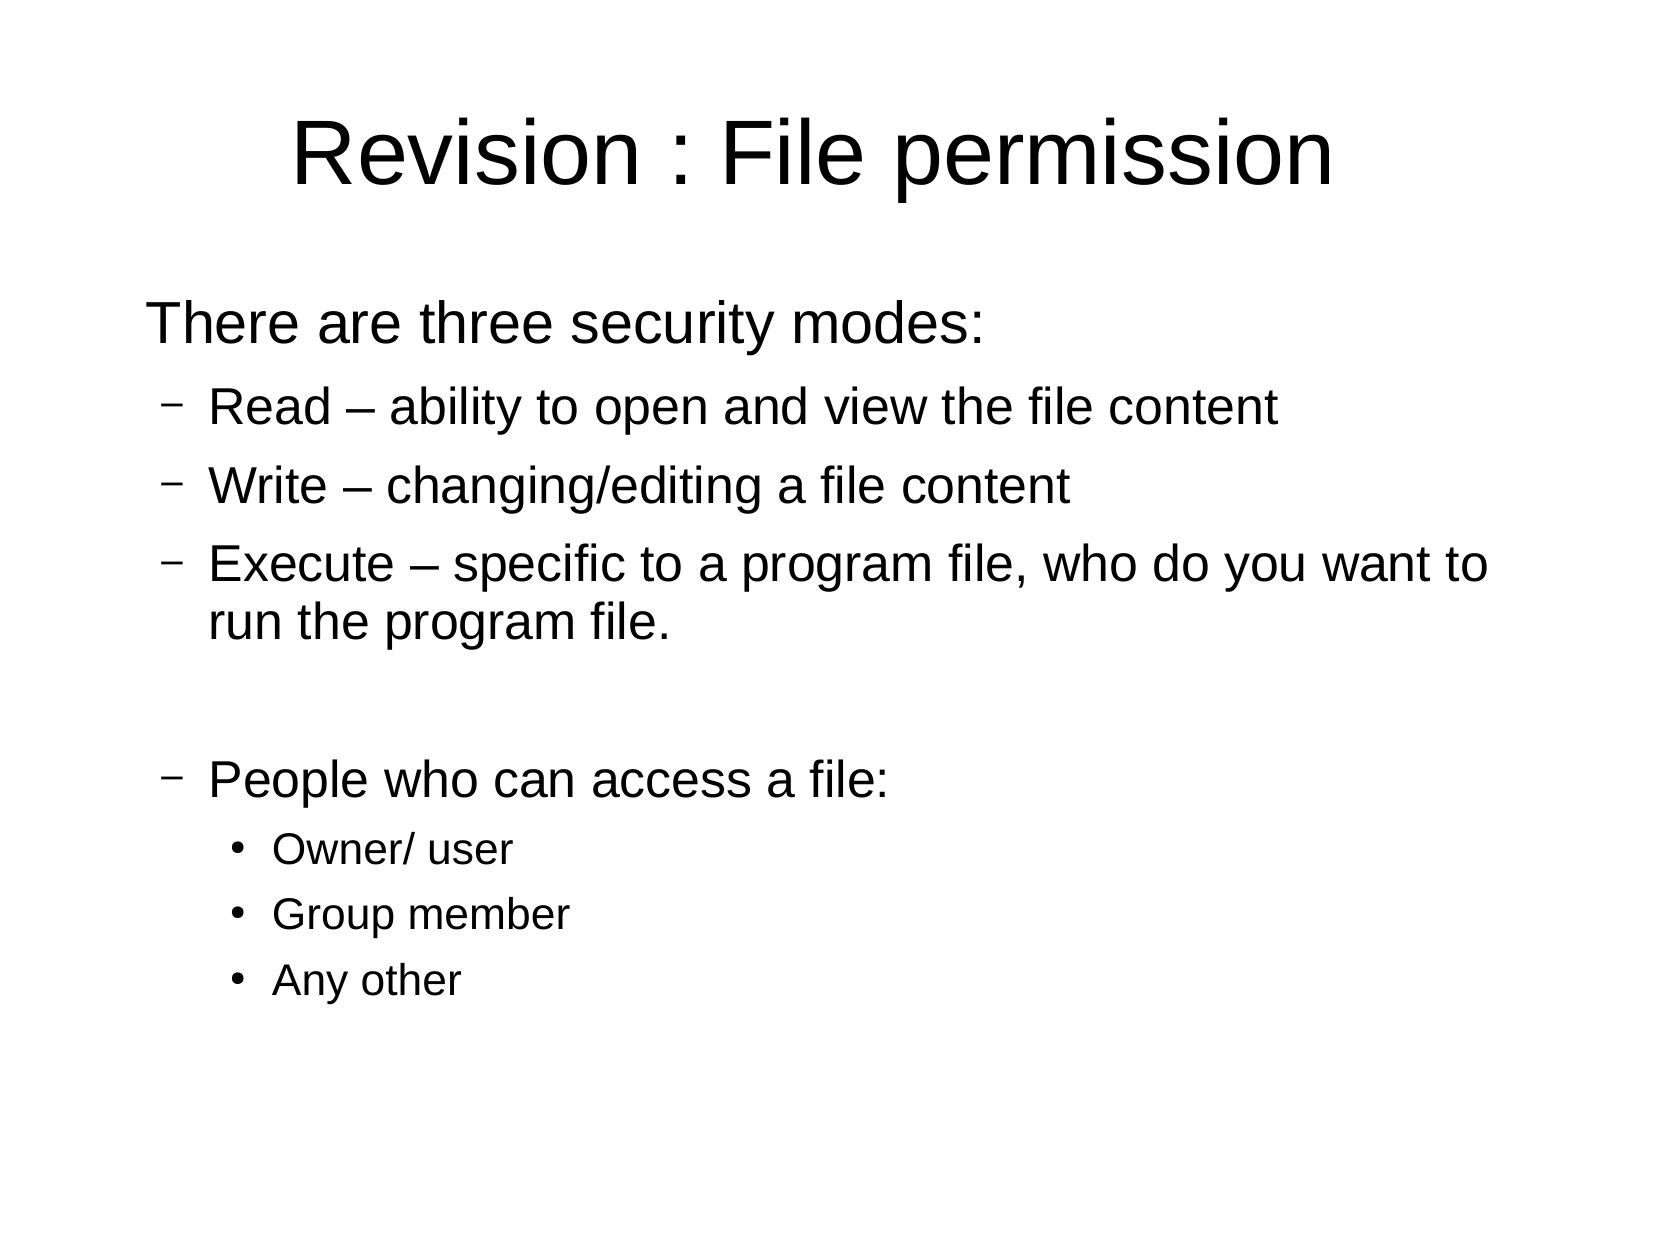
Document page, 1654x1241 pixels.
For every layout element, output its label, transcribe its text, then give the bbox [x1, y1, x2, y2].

list There are three security modes: Read – ability to open and view the file content Write – changing/editing a file content Execute – specific to a program file, who do you want to run the program file. People who can access a file: Owner/ user Group member Any other [82, 290, 1571, 1010]
title Revision : File permission [82, 49, 1571, 257]
